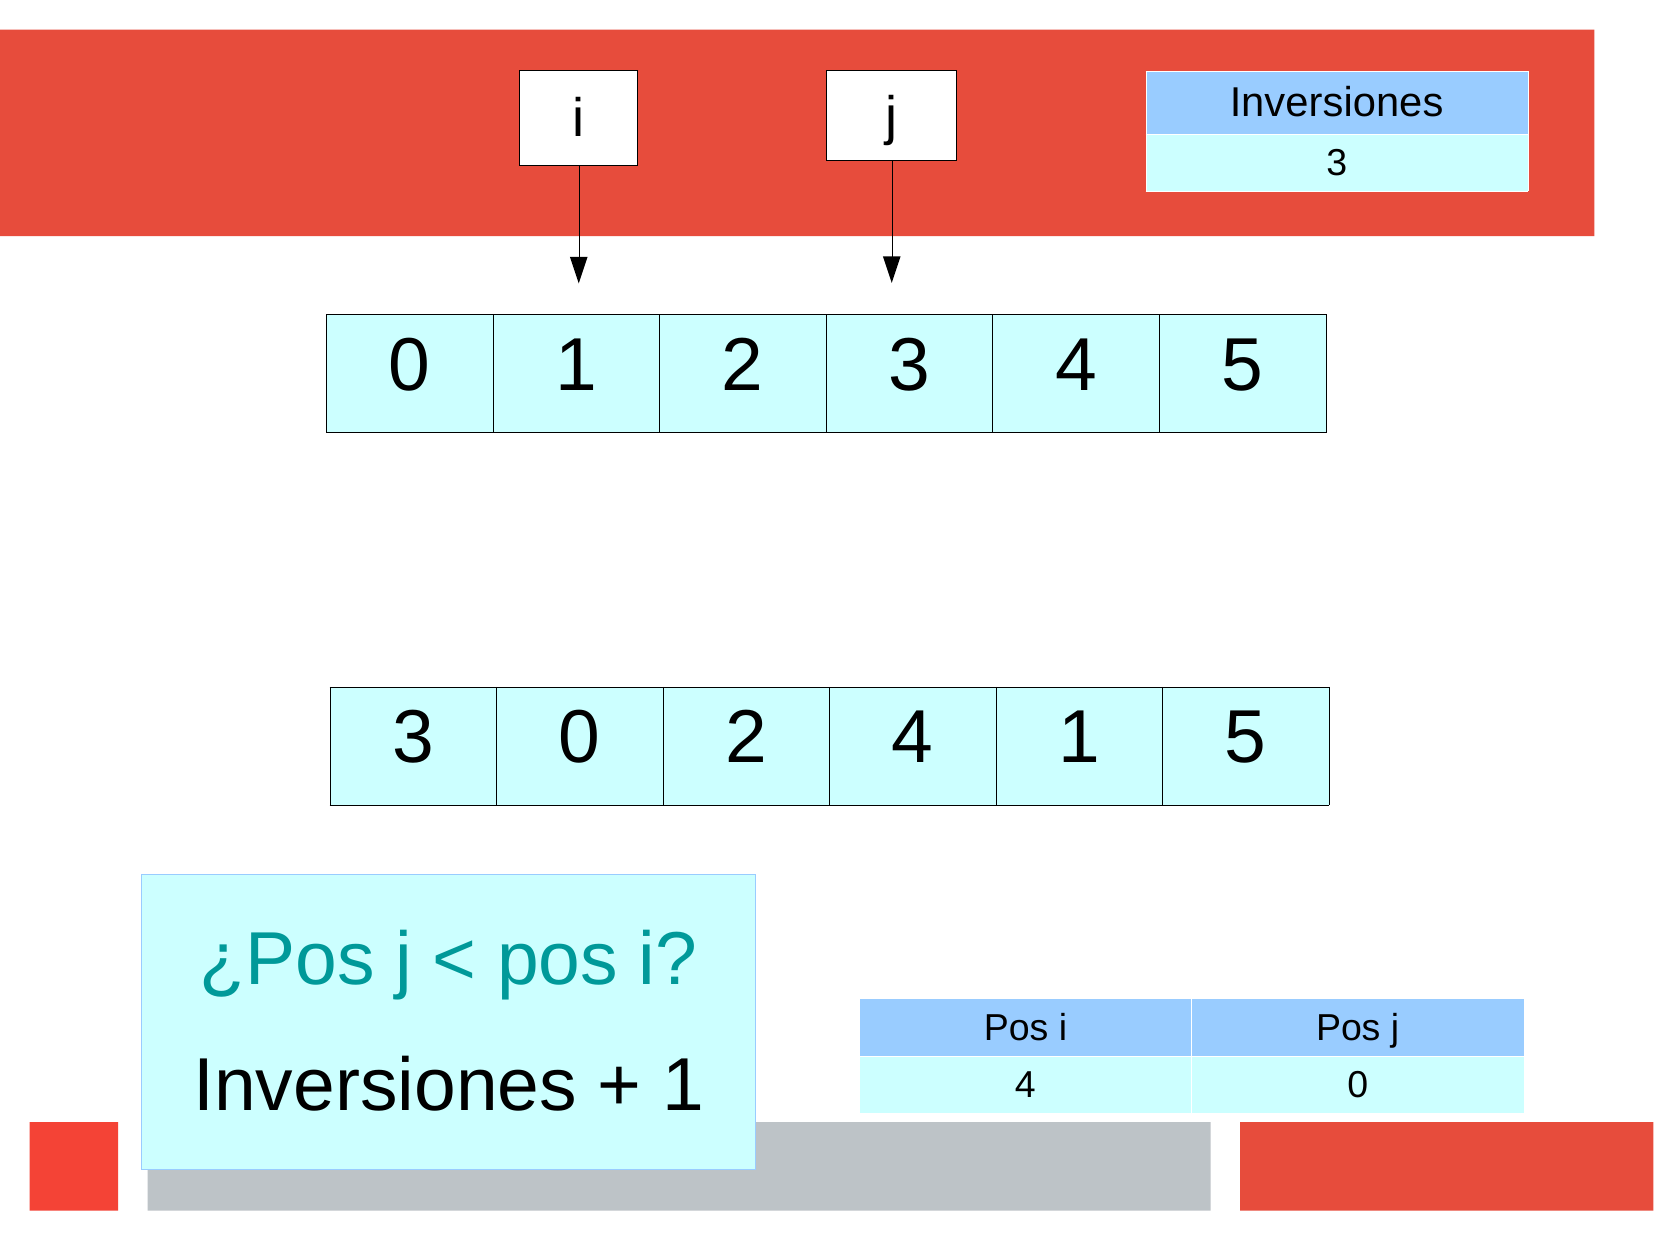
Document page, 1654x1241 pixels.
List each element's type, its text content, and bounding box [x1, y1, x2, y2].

table_header Pos i [860, 999, 1191, 1056]
table_header 2 [664, 688, 829, 805]
table_cell 0 [1192, 1057, 1524, 1113]
table_header 1 [997, 688, 1162, 805]
table_cell 4 [860, 1057, 1191, 1113]
text_box ¿Pos j < pos i? Inversiones + 1 [141, 874, 756, 1170]
table_header 0 [327, 315, 493, 432]
table_header 2 [660, 315, 826, 432]
table_header 5 [1160, 315, 1326, 432]
table_header 5 [1163, 688, 1329, 805]
table_cell 3 [1147, 135, 1528, 191]
text_box j [826, 70, 957, 161]
table_header 3 [827, 315, 992, 432]
text_box i [519, 70, 638, 166]
table_header 3 [331, 688, 496, 805]
table_header 0 [497, 688, 663, 805]
table_header 4 [830, 688, 996, 805]
table_header Pos j [1192, 999, 1524, 1056]
table_header Inversiones [1147, 72, 1528, 134]
table_header 1 [494, 315, 659, 432]
table_header 4 [993, 315, 1159, 432]
